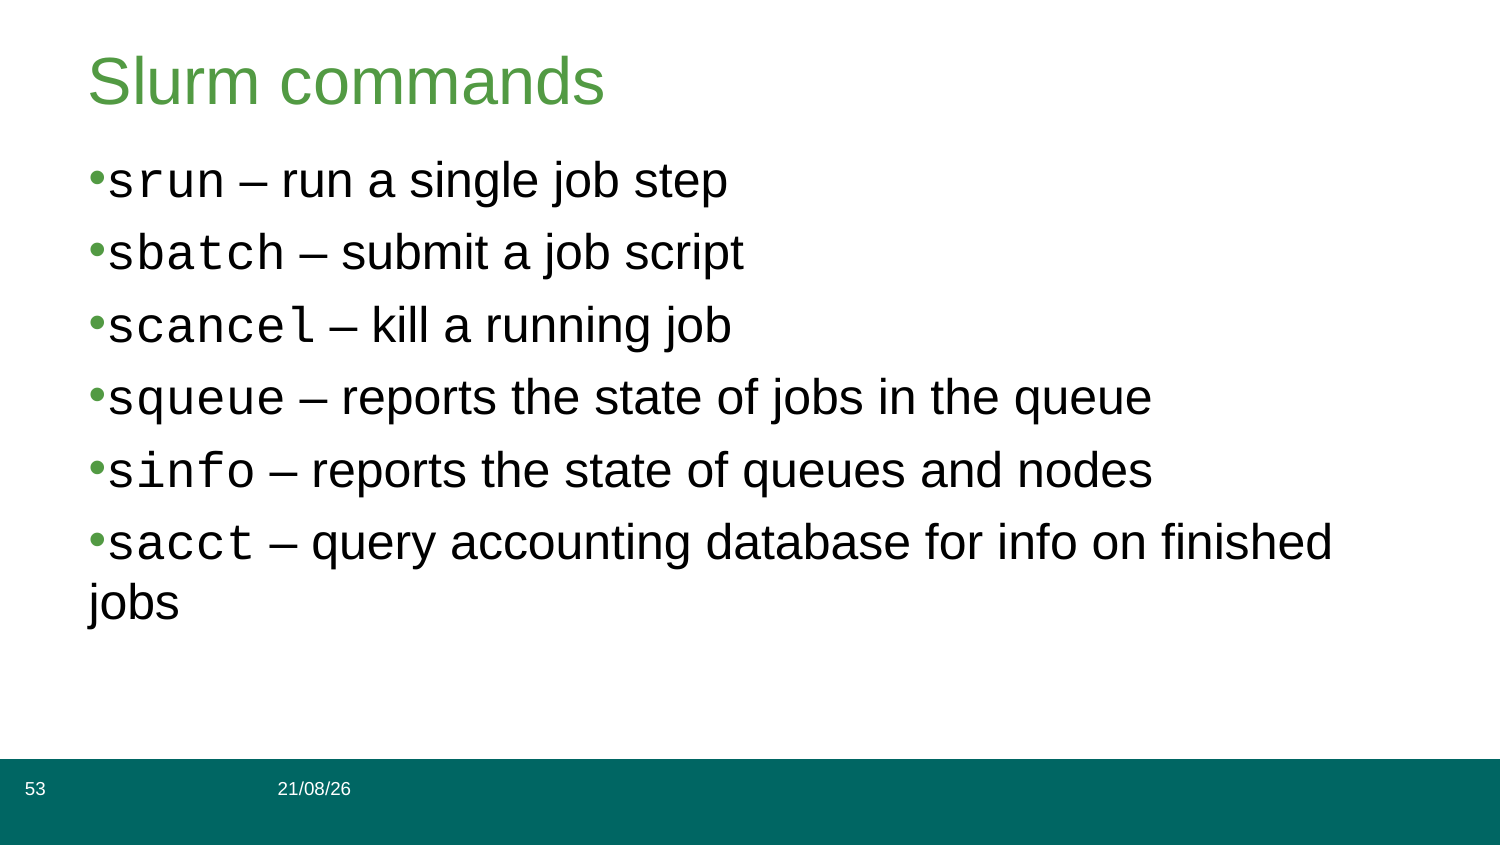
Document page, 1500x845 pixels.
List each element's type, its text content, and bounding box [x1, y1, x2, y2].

title Slurm commands [87, 37, 1426, 132]
text_box <number> [24, 776, 76, 799]
list srun – run a single job step sbatch – submit a job script scancel – kill a running job squeue – reports the state of jobs in the queue sinfo – reports the state of queues and nodes sacct – query accounting database for info on finished jobs [88, 147, 1427, 683]
text_box 19/03/19 [277, 776, 553, 799]
